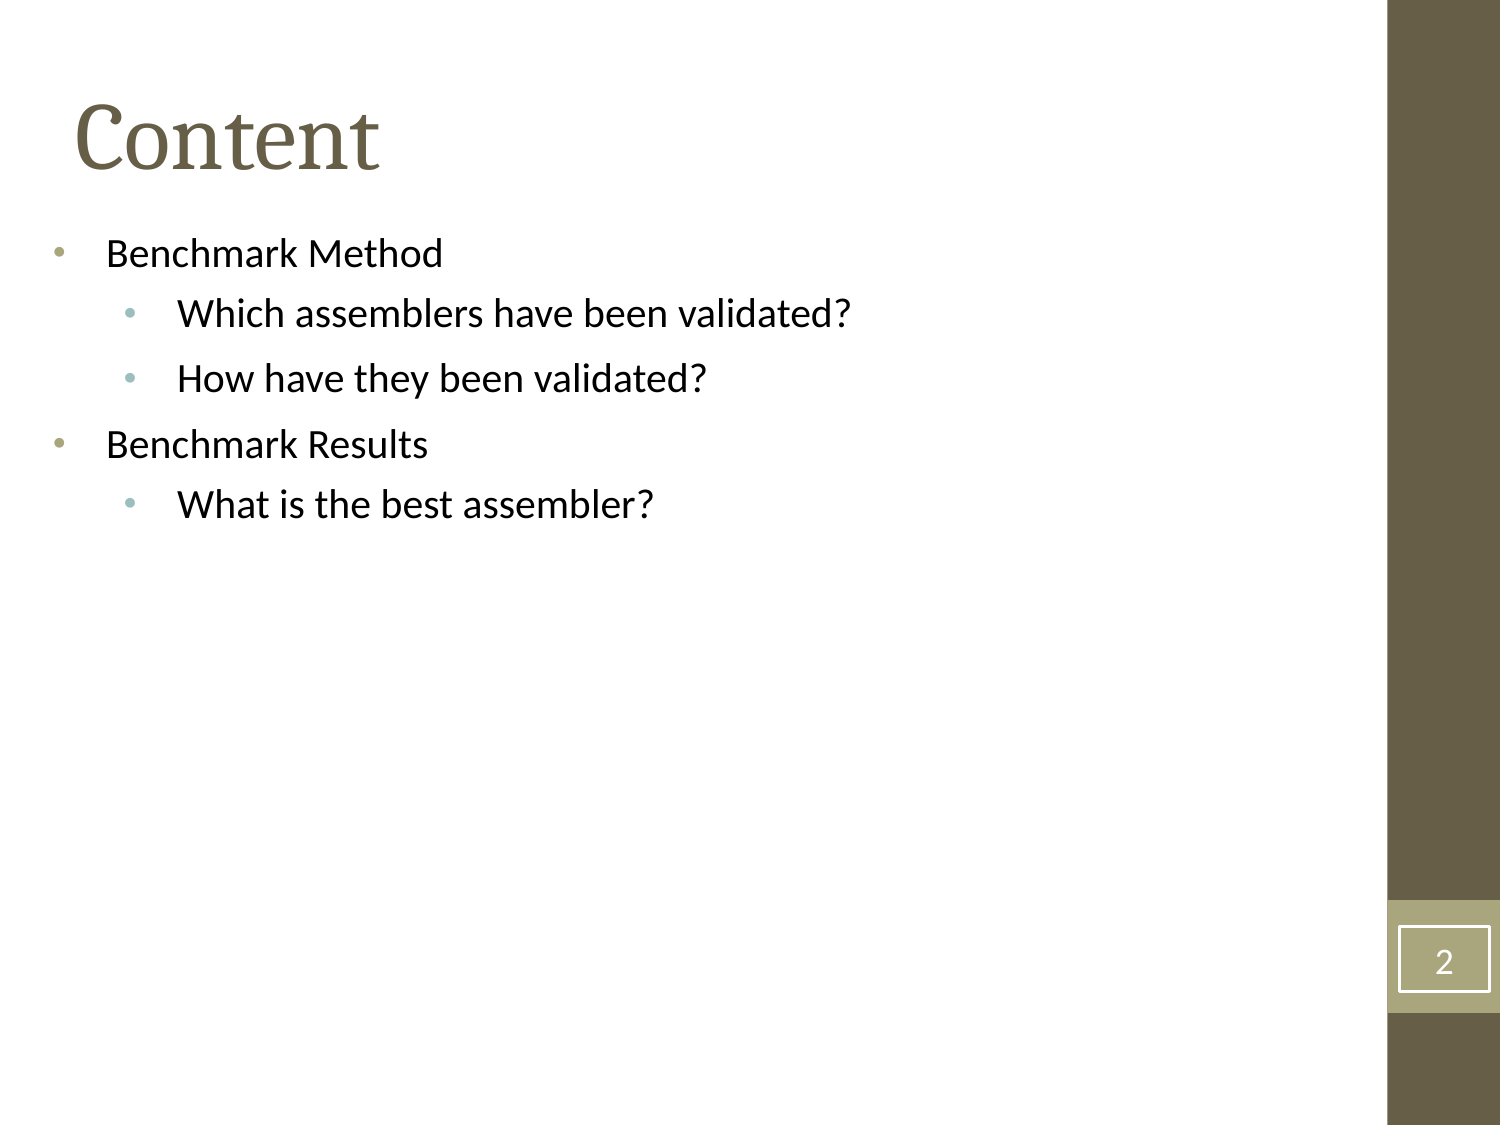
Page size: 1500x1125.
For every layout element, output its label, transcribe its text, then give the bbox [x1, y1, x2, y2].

list Benchmark Method Which assemblers have been validated? How have they been validated? Benchmark Results What is the best assembler? [35, 236, 1418, 1063]
title Content [75, 82, 1326, 195]
